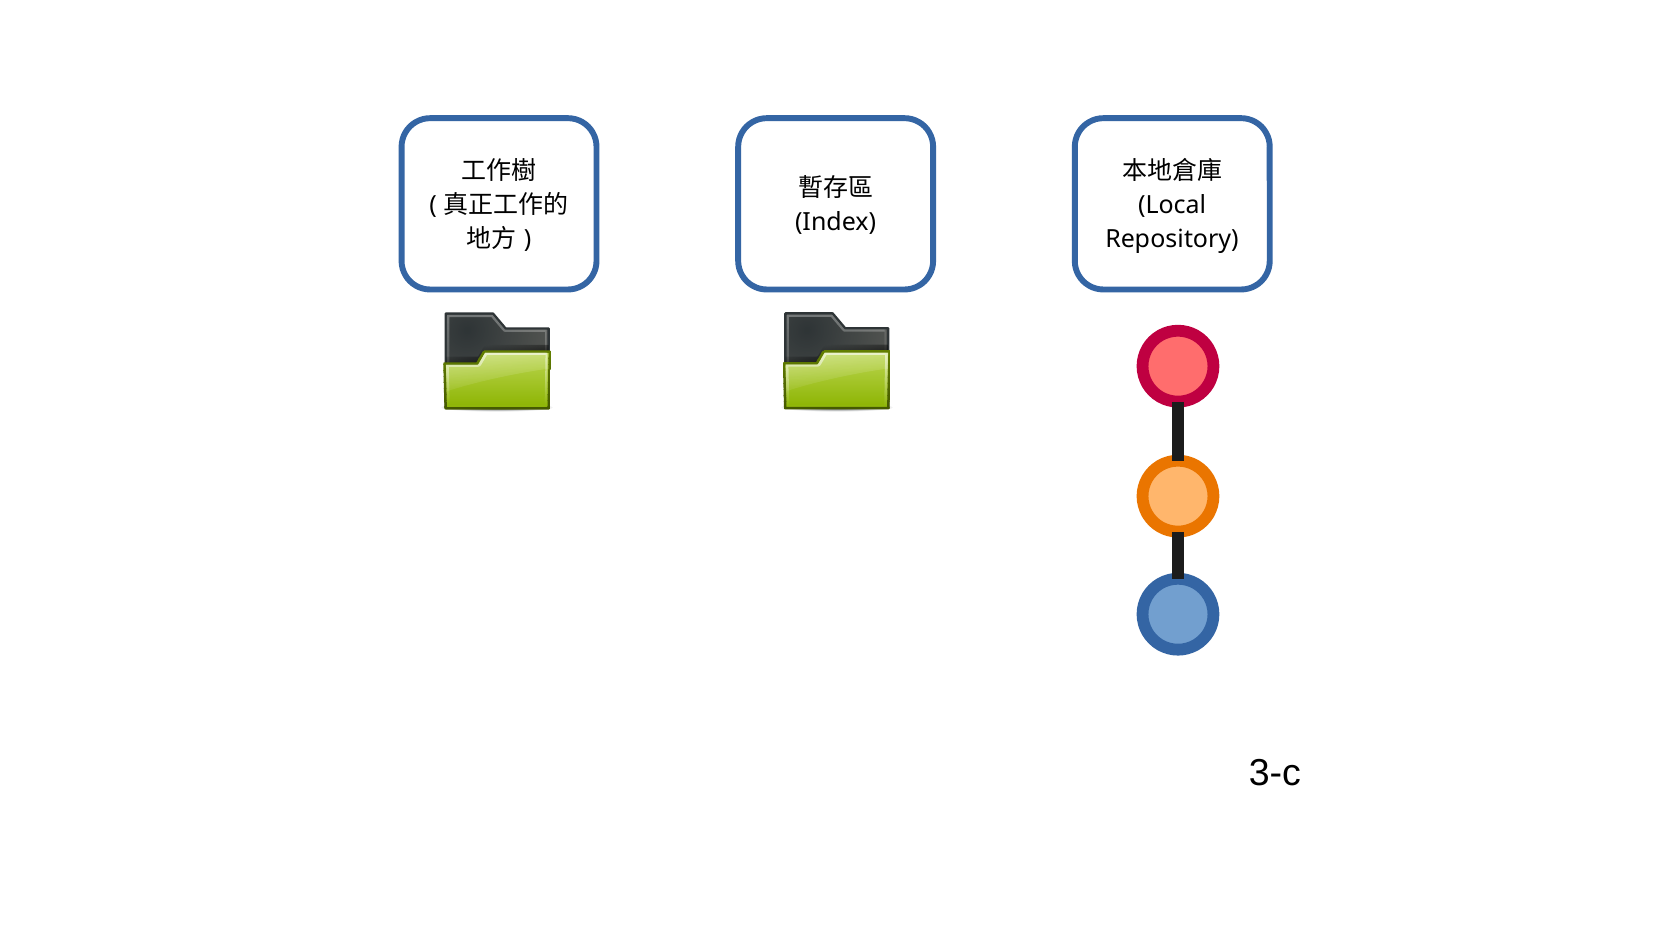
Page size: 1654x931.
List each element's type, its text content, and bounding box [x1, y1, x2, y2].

picture [439, 303, 555, 418]
text_box 暫存區 (Index) [738, 118, 934, 290]
text_box 工作樹 (真正工作的地方) [401, 118, 597, 290]
text_box 3-c [1234, 744, 1371, 801]
text_box [1142, 461, 1214, 532]
text_box [1142, 330, 1214, 402]
picture [779, 302, 895, 418]
text_box 本地倉庫 (Local Repository) [1074, 118, 1270, 290]
text_box [1142, 579, 1214, 650]
